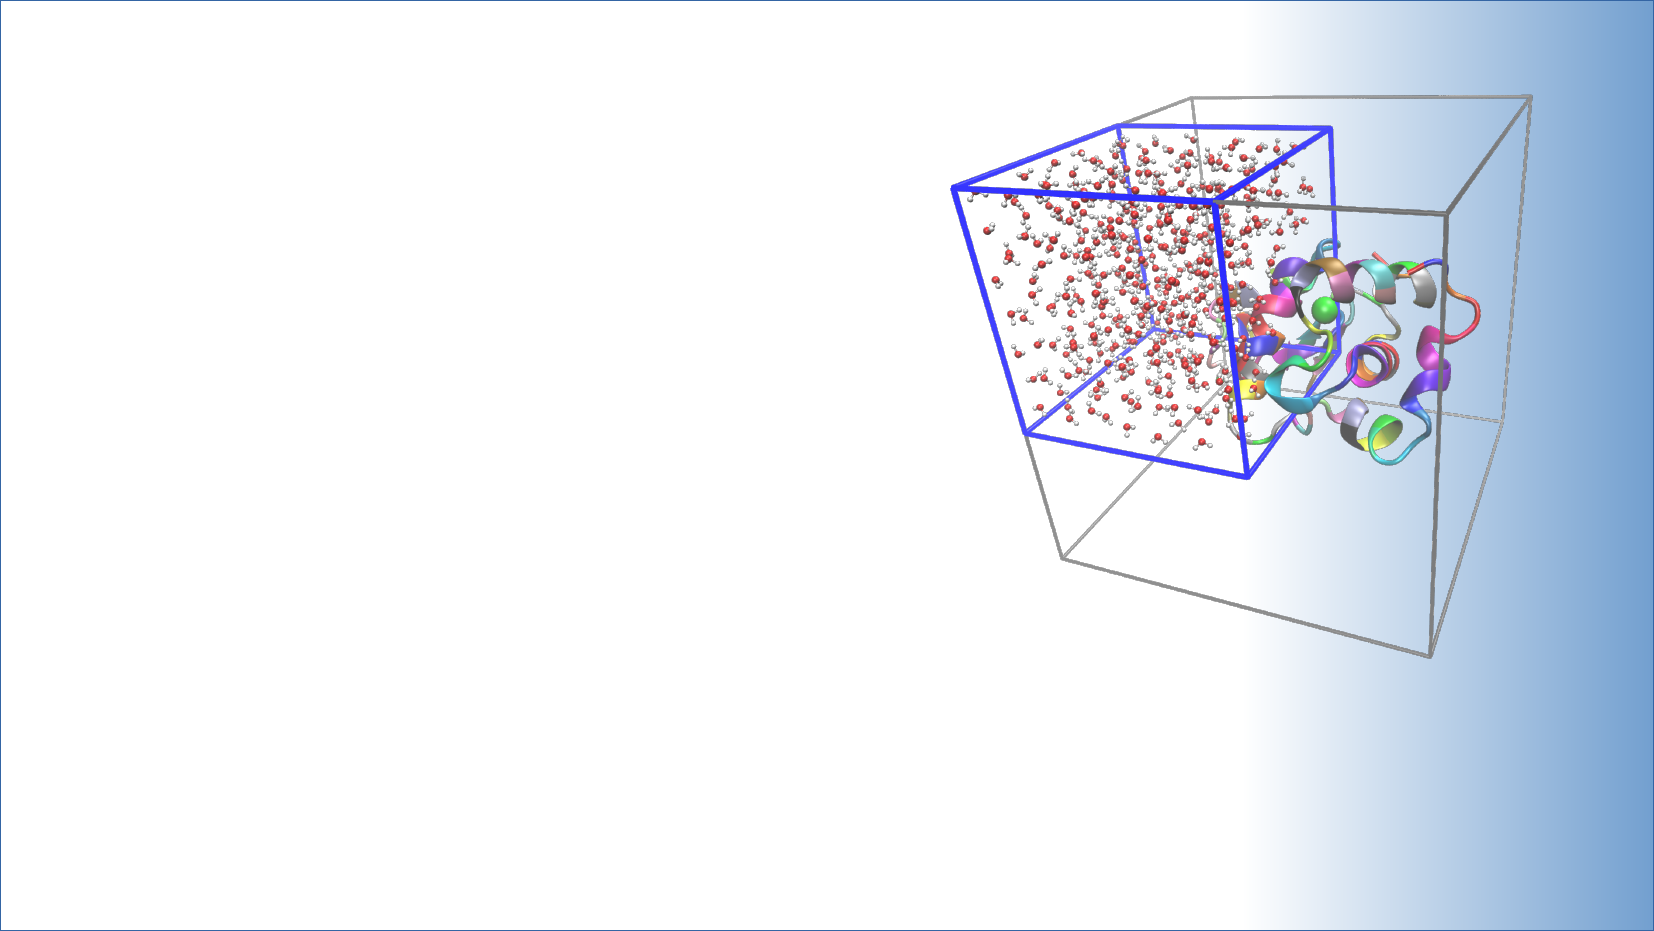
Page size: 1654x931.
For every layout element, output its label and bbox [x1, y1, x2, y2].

picture [944, 80, 1536, 671]
text_box [0, 0, 1654, 931]
